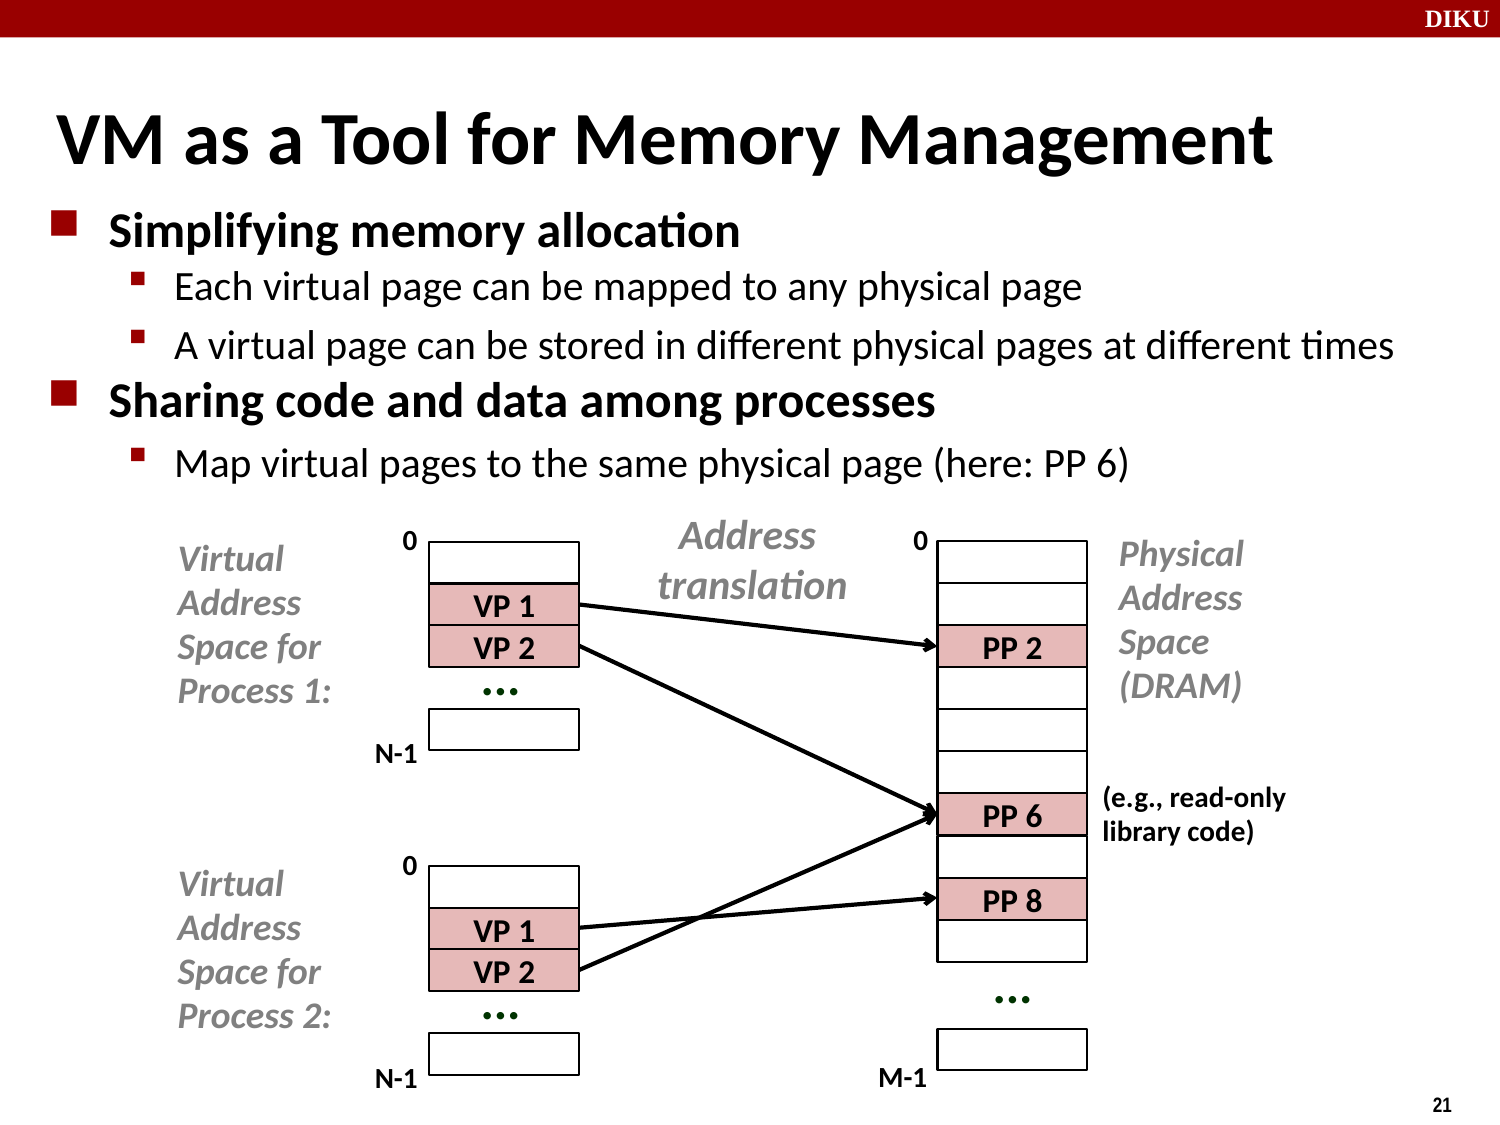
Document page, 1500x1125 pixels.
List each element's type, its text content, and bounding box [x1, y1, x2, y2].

text_box VP 2 [429, 949, 580, 992]
text_box M-1 [863, 1053, 943, 1103]
text_box ... [465, 970, 536, 1045]
text_box 0 [387, 841, 433, 891]
text_box Physical Address Space (DRAM) [1104, 524, 1280, 717]
text_box N-1 [359, 1054, 433, 1104]
text_box (e.g., read-only library code) [1088, 772, 1326, 857]
text_box PP 8 [937, 877, 1088, 919]
text_box Simplifying memory allocation Each virtual page can be mapped to any physical page A virtual page can be stored in different physical pages at different times Sharing code and data among processes Map virtual pages to the same physical page (here: PP 6) [37, 200, 1475, 513]
text_box VP 1 [429, 907, 580, 949]
text_box ... [465, 646, 536, 721]
text_box 0 [898, 516, 944, 566]
text_box PP 2 [937, 625, 1088, 666]
text_box VM as a Tool for Memory Management [41, 87, 1455, 182]
text_box N-1 [359, 729, 433, 779]
text_box VP 1 [429, 583, 580, 624]
text_box Virtual Address Space for Process 1: [162, 528, 388, 721]
text_box PP 6 [937, 793, 1088, 835]
text_box Virtual Address Space for Process 2: [162, 853, 388, 1046]
text_box Address translation [642, 500, 863, 615]
text_box VP 2 [429, 624, 580, 667]
text_box 0 [387, 516, 433, 566]
text_box ... [977, 954, 1048, 1029]
